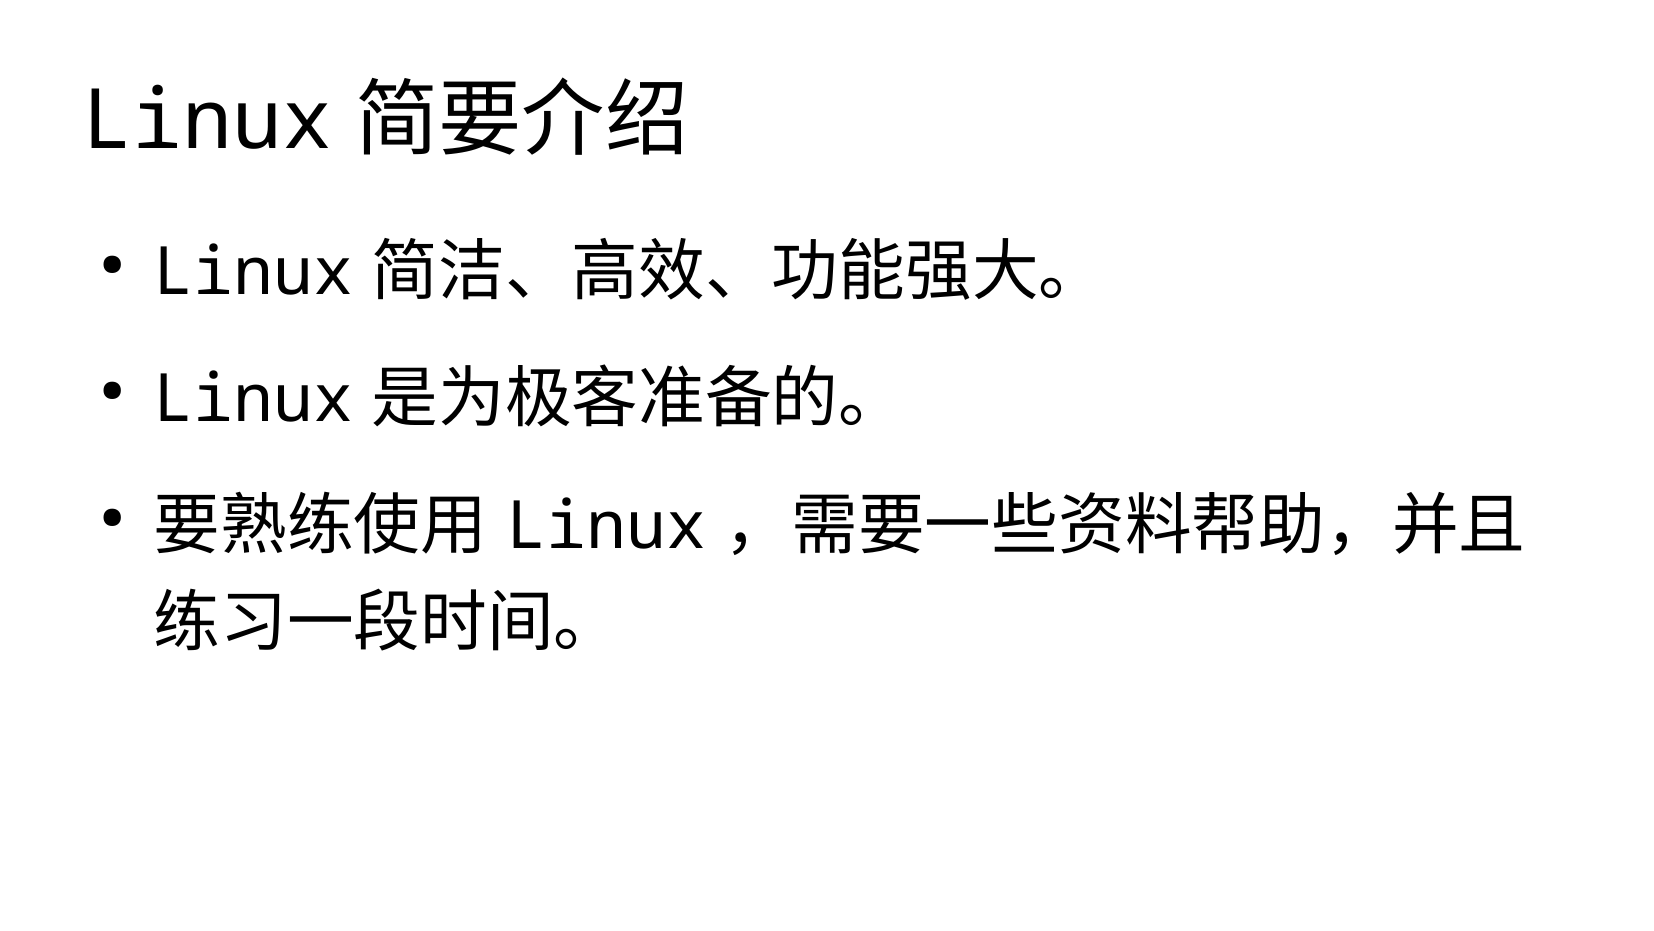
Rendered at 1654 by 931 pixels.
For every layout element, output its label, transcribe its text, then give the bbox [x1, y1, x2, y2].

title Linux简要介绍 [82, 37, 1571, 189]
list Linux简洁、高效、功能强大。 Linux是为极客准备的。 要熟练使用Linux，需要一些资料帮助，并且练习一段时间。 [82, 217, 1571, 815]
